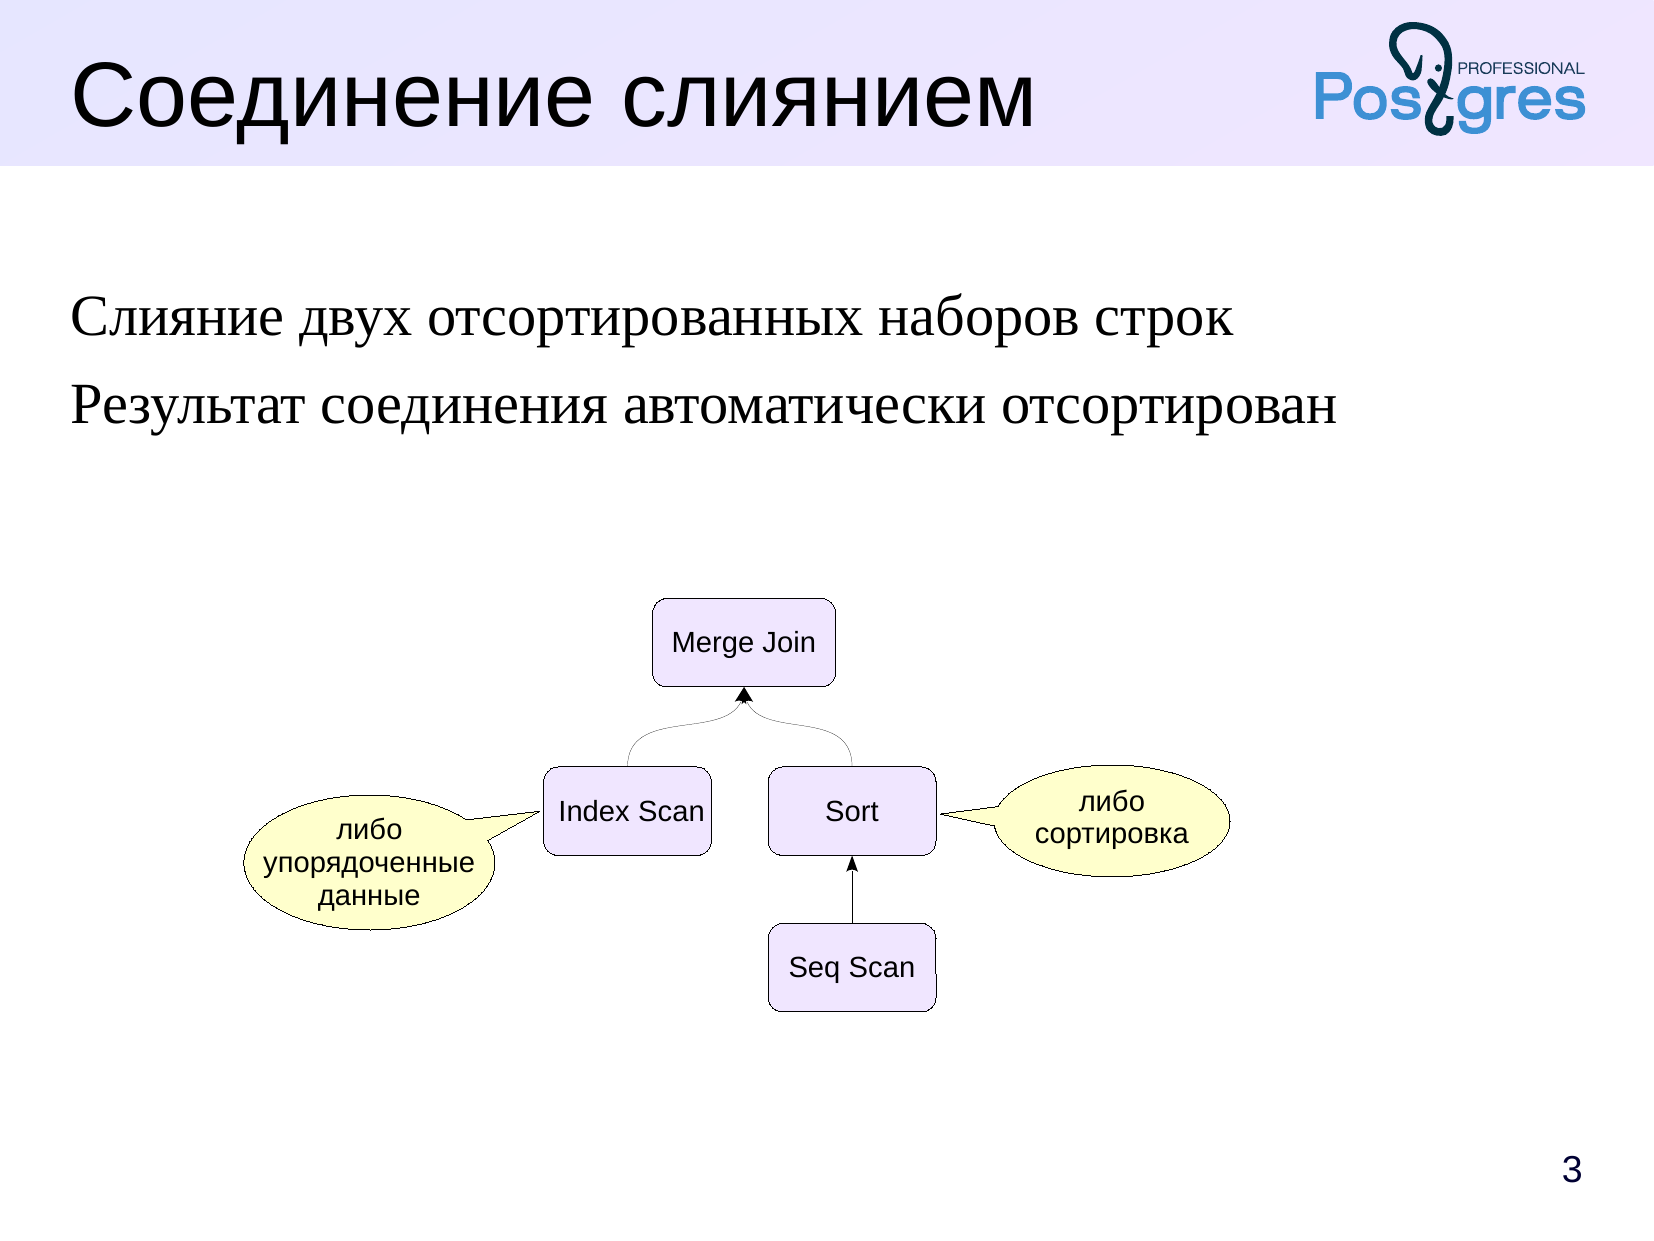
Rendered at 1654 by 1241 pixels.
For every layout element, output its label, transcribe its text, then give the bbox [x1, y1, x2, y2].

text_box Seq Scan [768, 923, 937, 1012]
title Соединение слиянием [70, 43, 1241, 147]
text_box либо сортировка [940, 765, 1231, 877]
text_box Index Scan [543, 766, 712, 856]
list Слияние двух отсортированных наборов строк Результат соединения автоматически отсортирован [70, 283, 1583, 1141]
text_box Merge Join [652, 598, 836, 687]
text_box либо упорядоченные данные [243, 795, 540, 931]
text_box Sort [768, 766, 937, 856]
